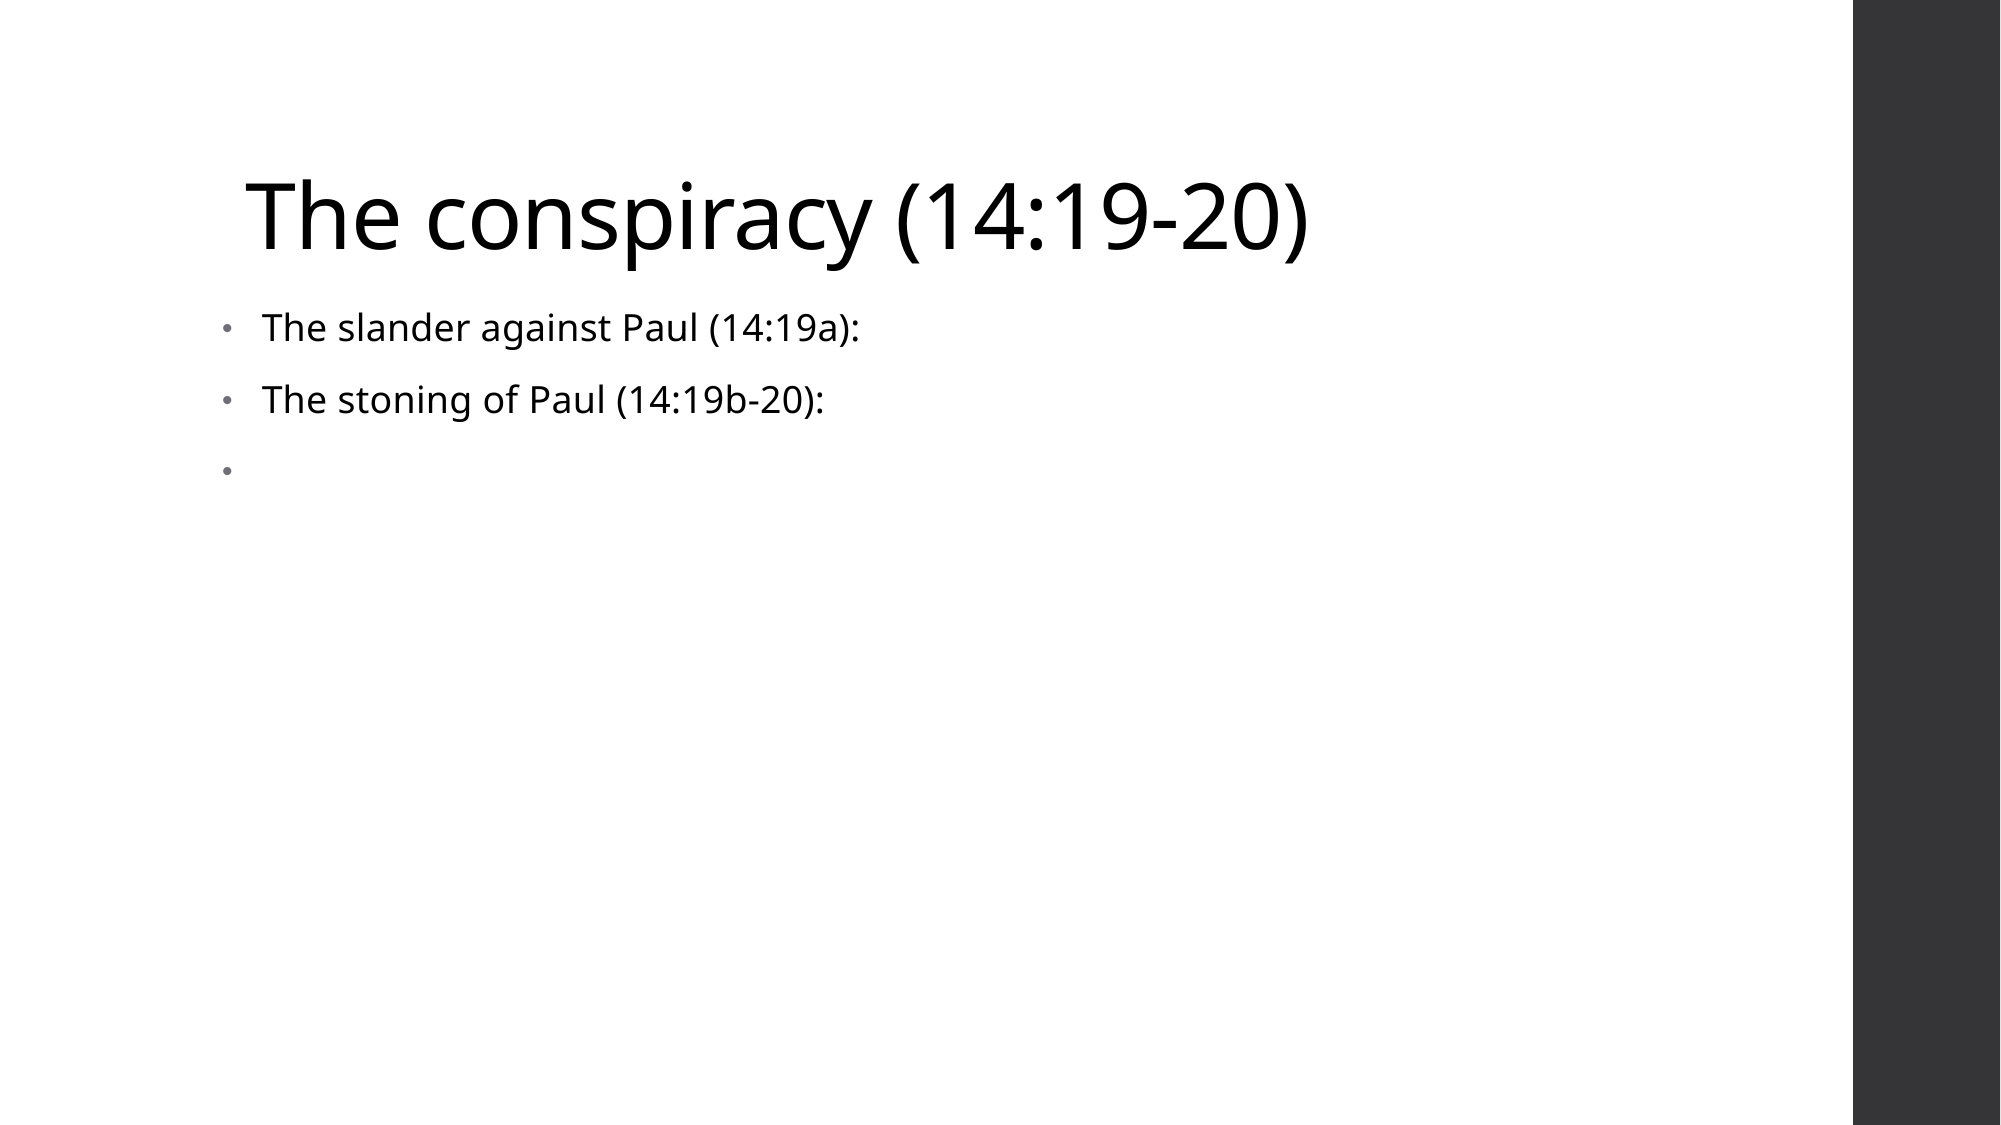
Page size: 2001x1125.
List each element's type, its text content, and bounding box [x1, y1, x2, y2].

title The conspiracy (14:19-20) [206, 60, 1797, 278]
list The slander against Paul (14:19a): The stoning of Paul (14:19b-20): [206, 299, 1617, 1014]
